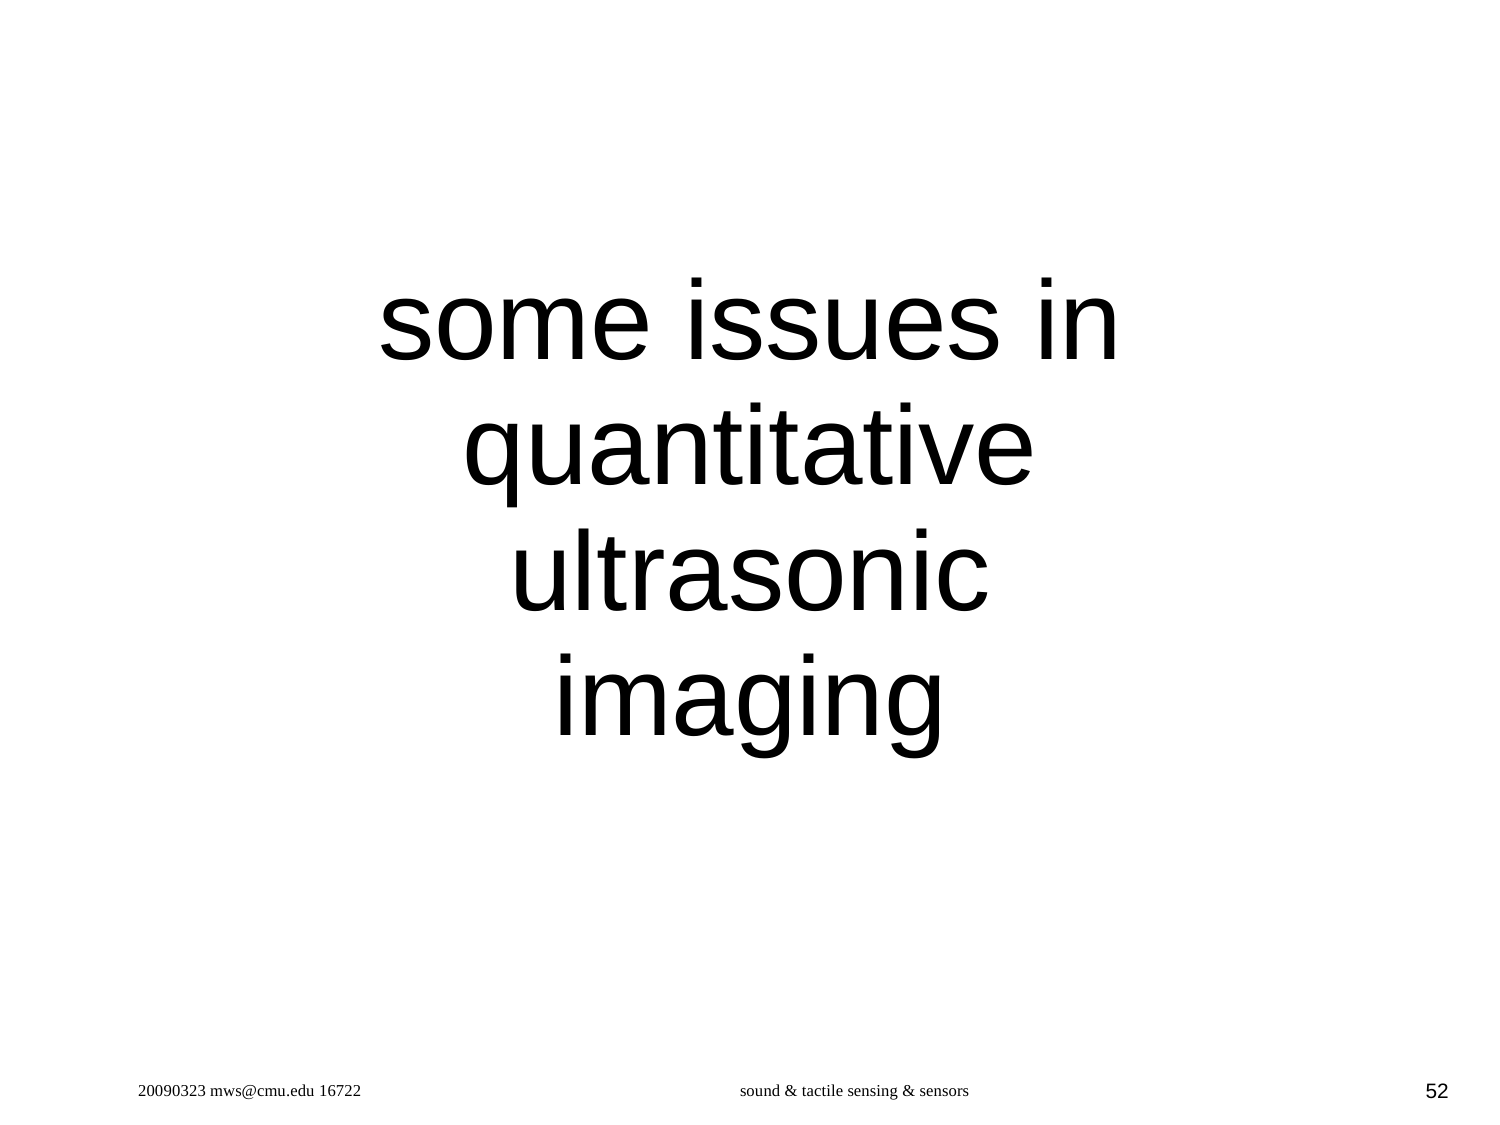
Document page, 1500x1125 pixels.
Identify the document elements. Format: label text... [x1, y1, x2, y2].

text_box some issues in quantitative ultrasonic imaging [187, 249, 1238, 813]
